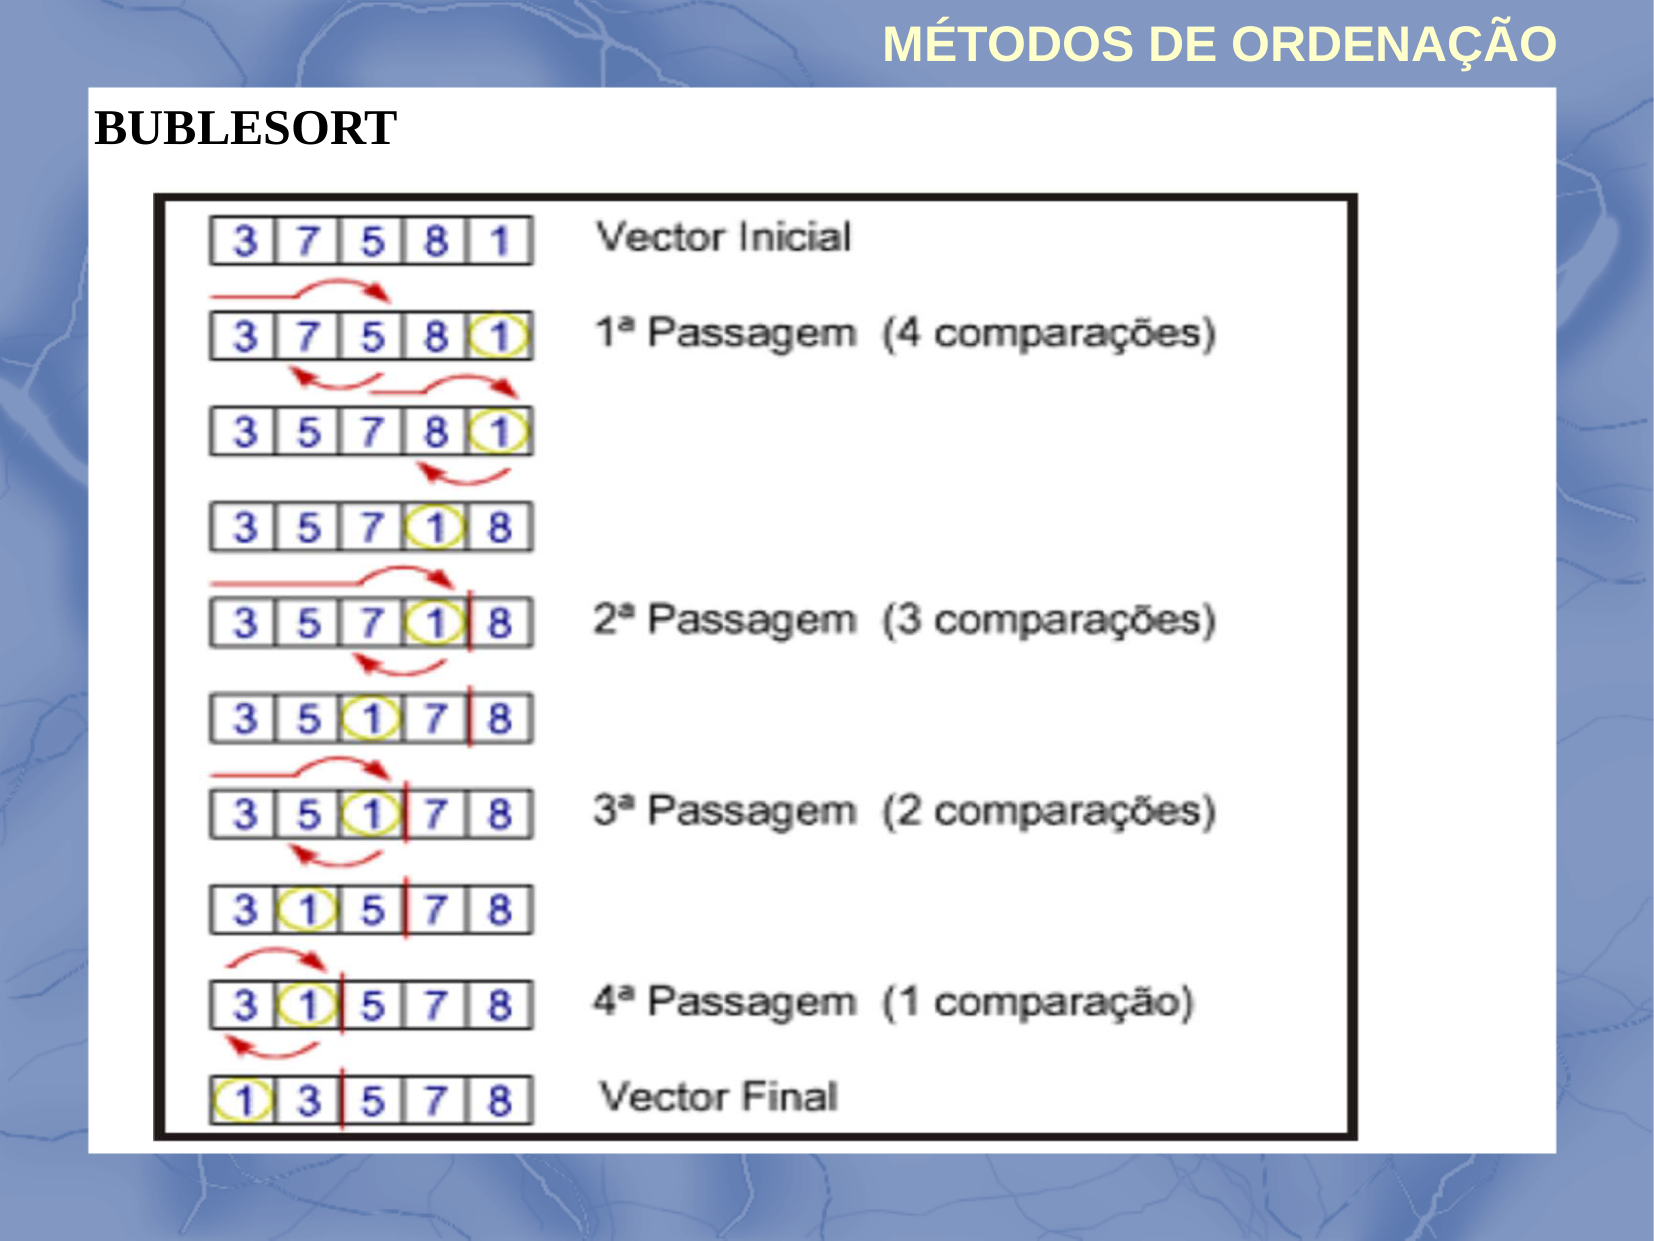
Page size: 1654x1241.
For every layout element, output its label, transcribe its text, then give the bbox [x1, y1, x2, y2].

picture [0, 0, 1654, 1241]
text_box BUBLESORT [94, 94, 1548, 1146]
text_box MÉTODOS DE ORDENAÇÃO [141, 0, 1559, 83]
